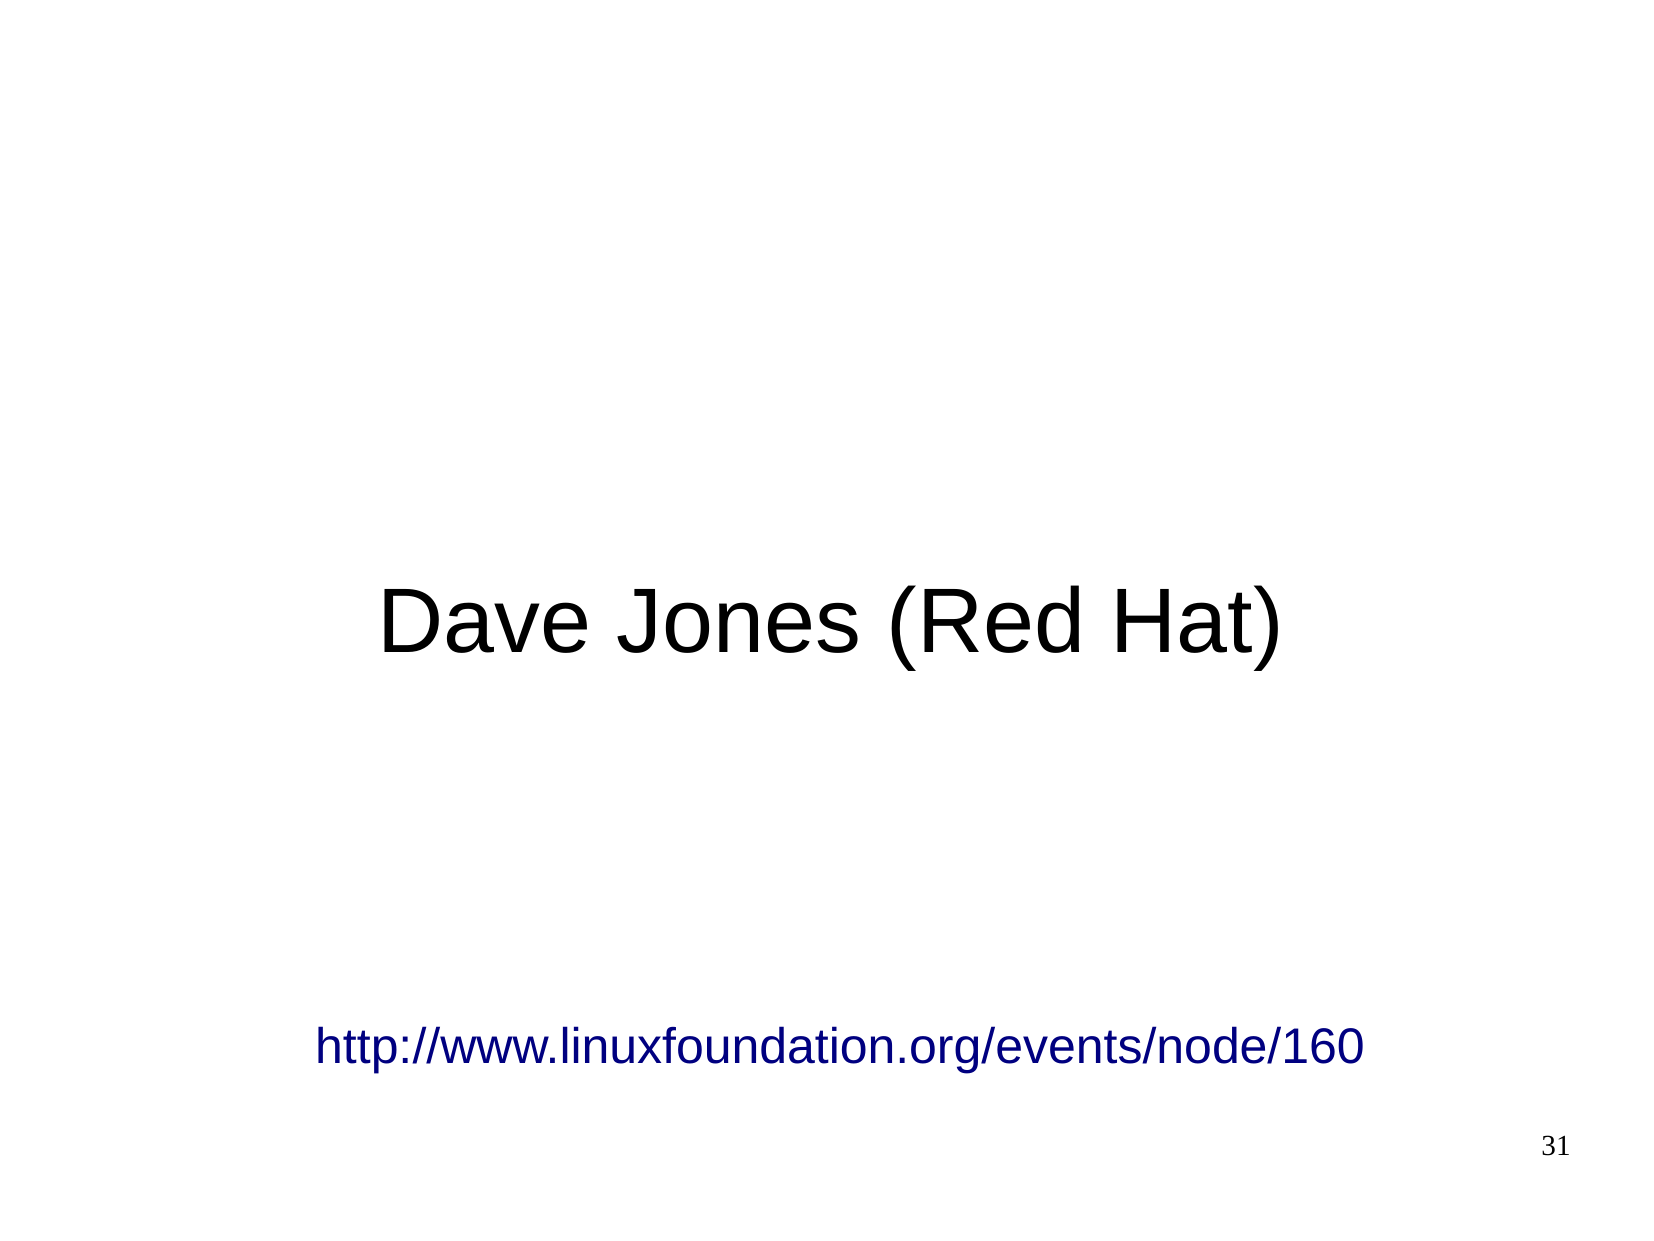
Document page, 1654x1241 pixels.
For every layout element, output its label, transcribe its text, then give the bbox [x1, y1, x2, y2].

title Dave Jones (Red Hat) [86, 525, 1576, 718]
text_box http://www.linuxfoundation.org/events/node/160 [78, 1011, 1617, 1082]
